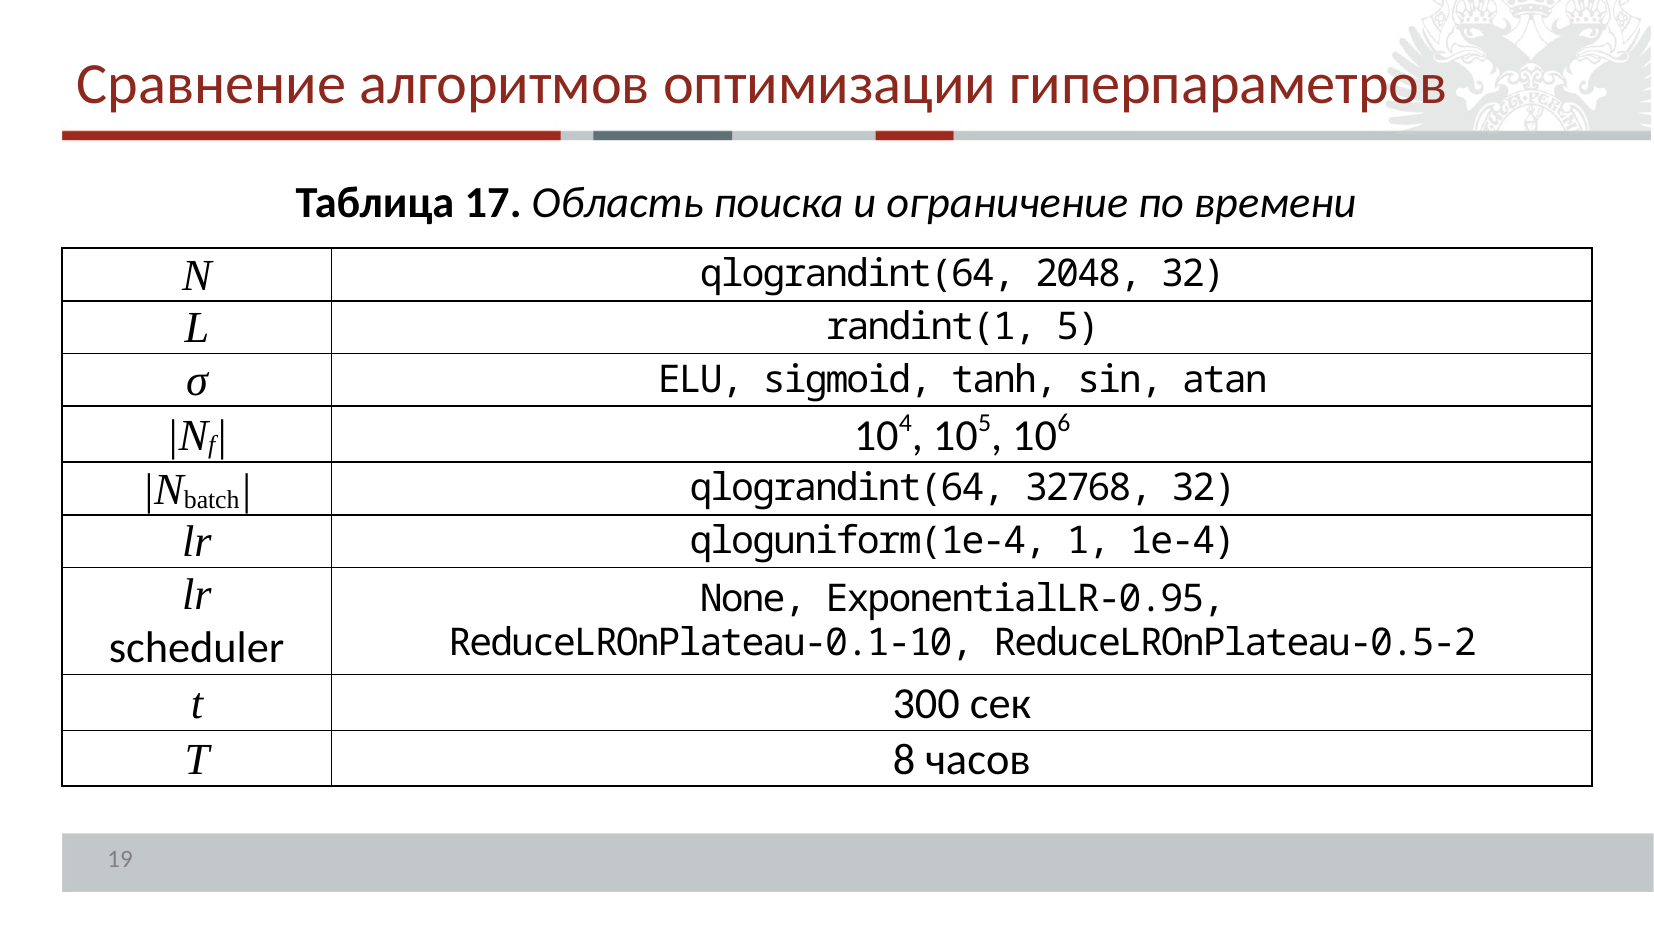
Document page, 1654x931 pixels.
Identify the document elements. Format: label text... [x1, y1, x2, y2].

picture [0, 0, 1654, 931]
title Сравнение алгоритмов оптимизации гиперпараметров [76, 48, 1565, 130]
